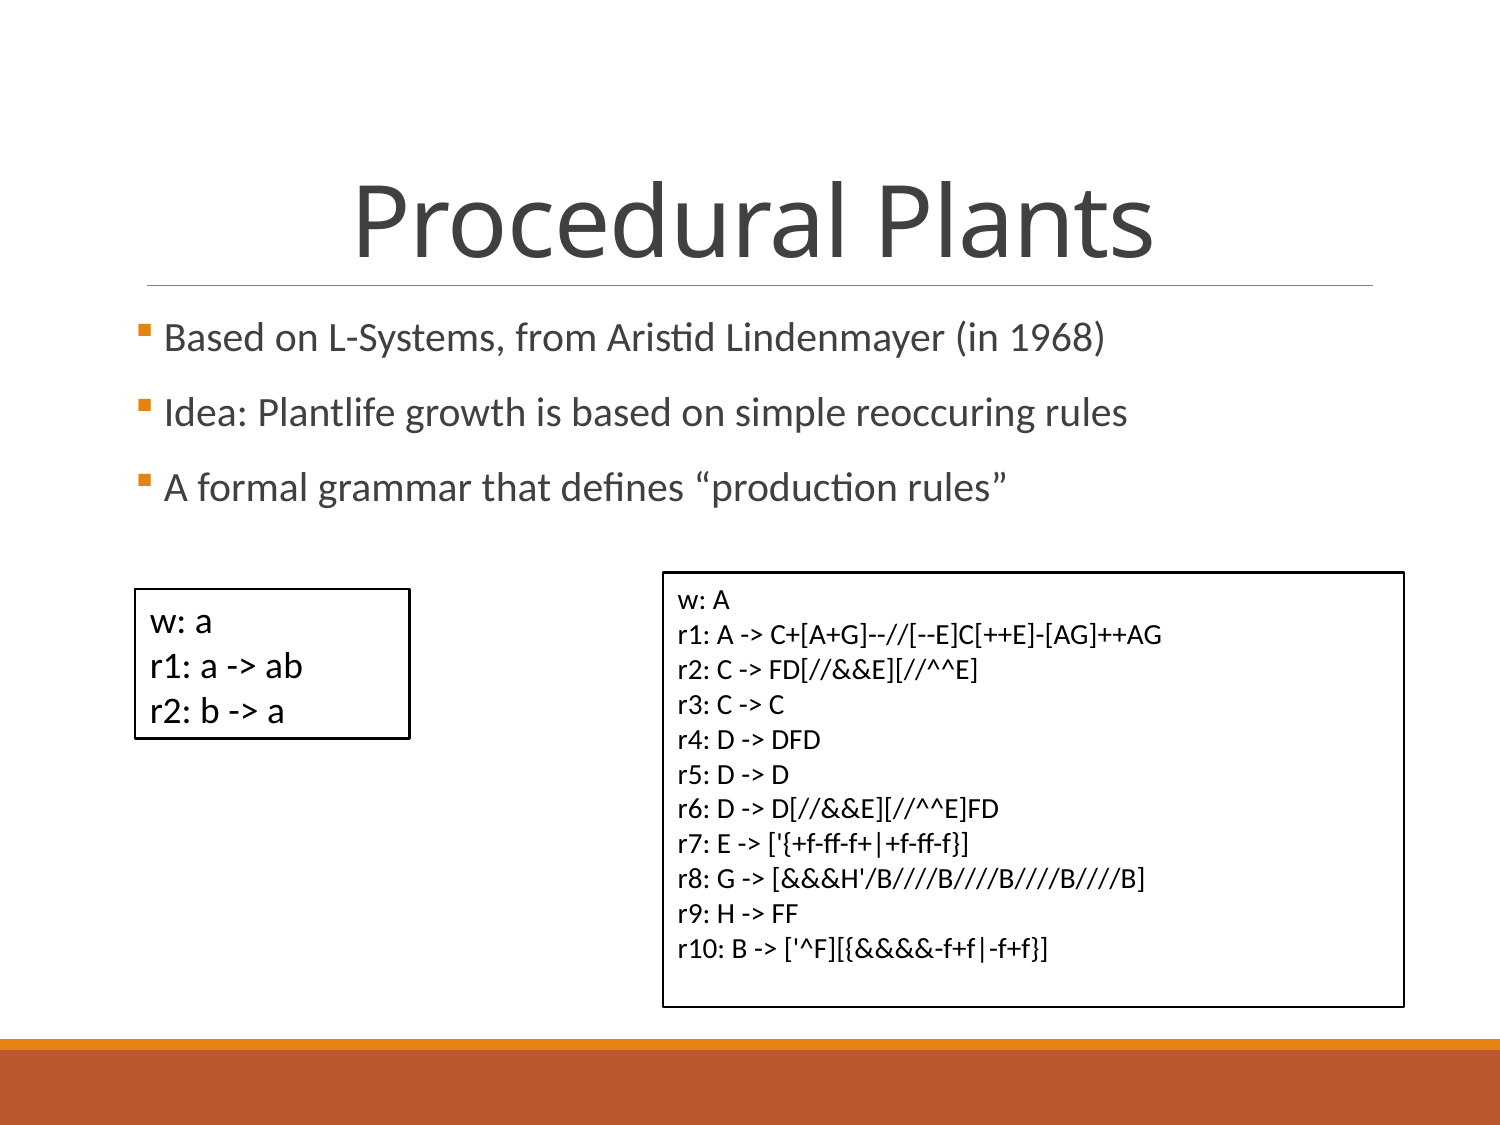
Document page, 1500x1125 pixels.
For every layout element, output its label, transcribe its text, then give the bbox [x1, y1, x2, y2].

text_box w: a r1: a -> ab r2: b -> a [134, 588, 410, 739]
list Based on L-Systems, from Aristid Lindenmayer (in 1968) Idea: Plantlife growth is based on simple reoccuring rules A formal grammar that defines “production rules” [135, 302, 1373, 963]
title Procedural Plants [135, 47, 1373, 285]
text_box w: A r1: A -> C+[A+G]--//[--E]C[++E]-[AG]++AG r2: C -> FD[//&&E][//^^E] r3: C -> C r4: D -> DFD r5: D -> D r6: D -> D[//&&E][//^^E]FD r7: E -> ['{+f-ff-f+|+f-ff-f}] r8: G -> [&&&H'/B////B////B////B////B] r9: H -> FF r10: B -> ['^F][{&&&&-f+f|-f+f}] [662, 572, 1404, 1008]
